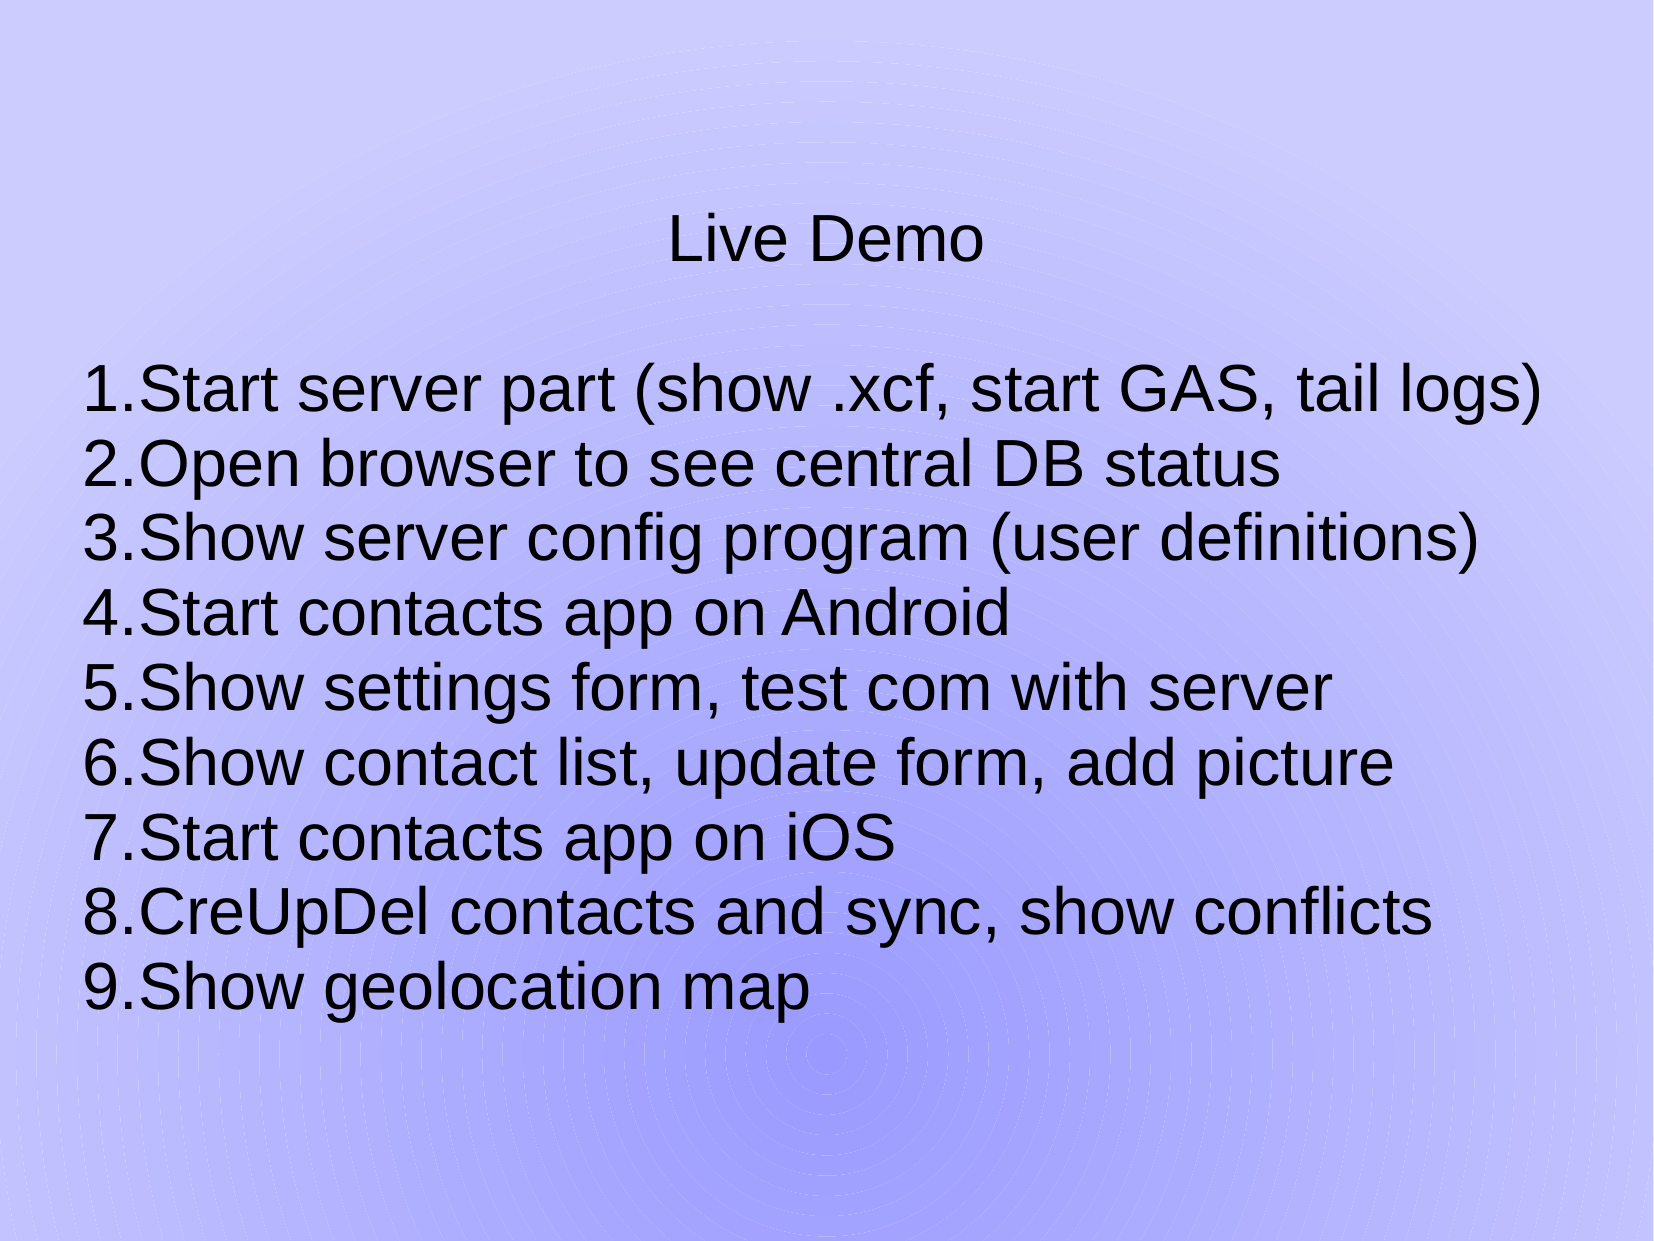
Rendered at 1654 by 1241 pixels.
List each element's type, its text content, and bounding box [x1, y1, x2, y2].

subtitle Live Demo Start server part (show .xcf, start GAS, tail logs) Open browser to see central DB status Show server config program (user definitions) Start contacts app on Android Show settings form, test com with server Show contact list, update form, add picture Start contacts app on iOS CreUpDel contacts and sync, show conflicts Show geolocation map [82, 201, 1571, 1099]
